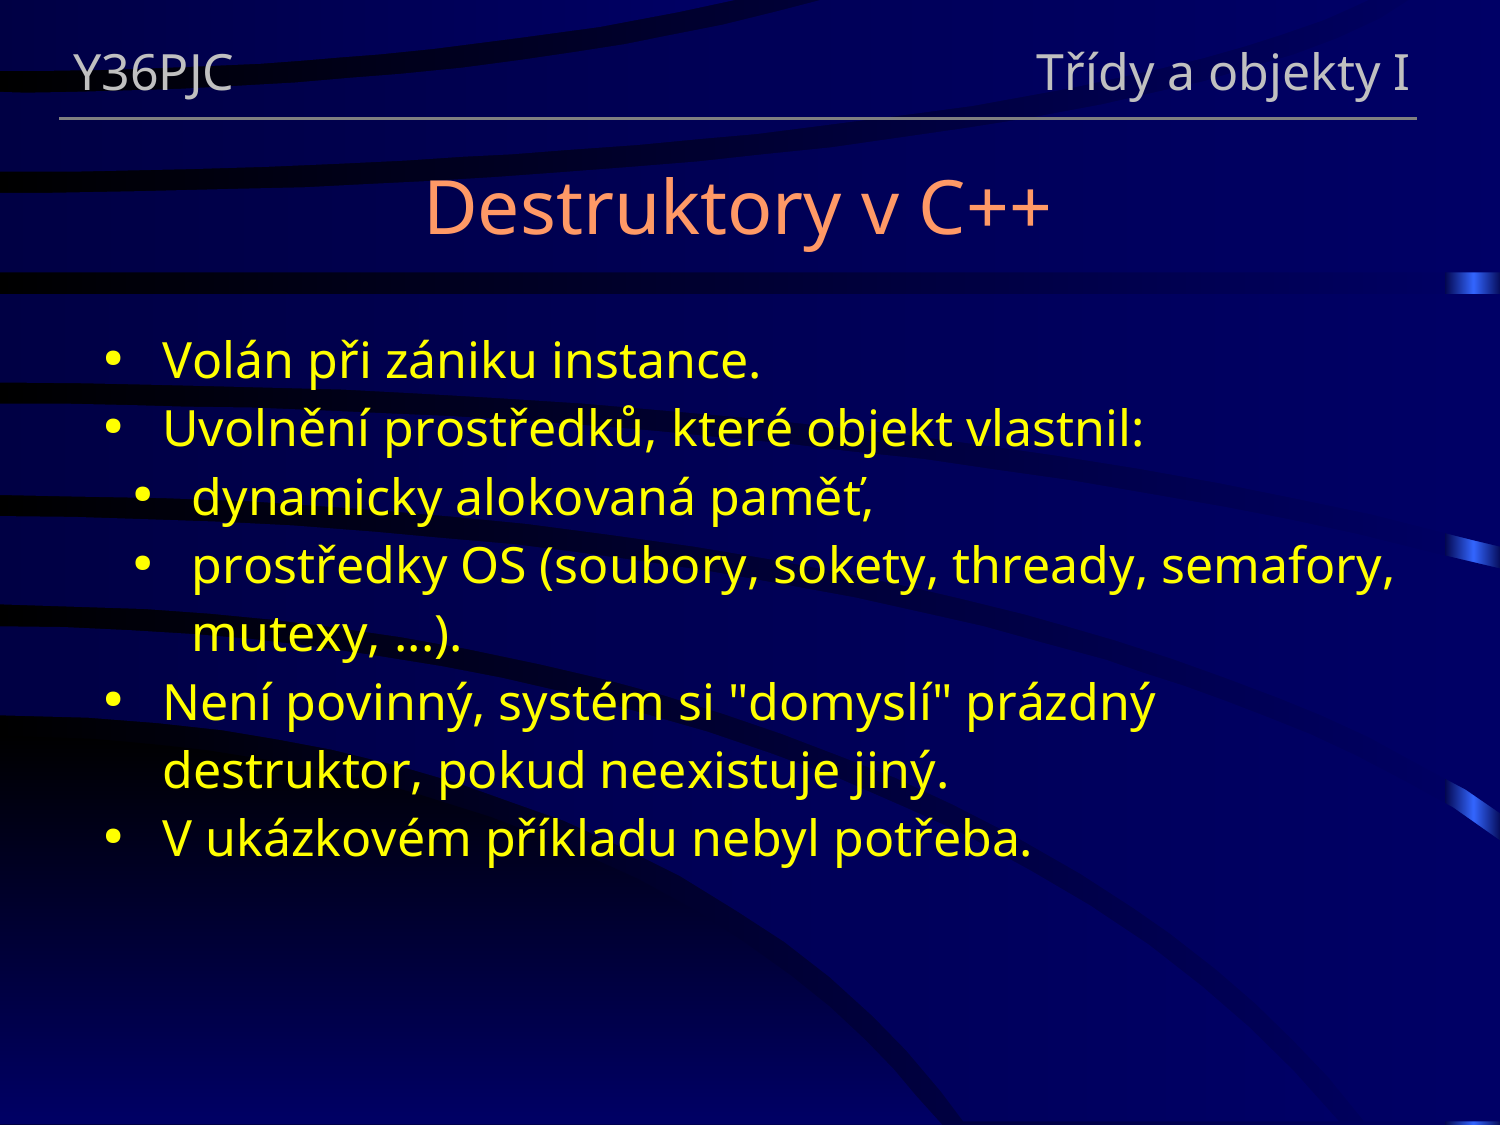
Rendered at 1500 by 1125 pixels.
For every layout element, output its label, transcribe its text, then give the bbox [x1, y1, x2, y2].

text_box Destruktory v C++ Volán při zániku instance. Uvolnění prostředků, které objekt vlastnil: dynamicky alokovaná paměť, prostředky OS (soubory, sokety, thready, semafory, mutexy, ...). Není povinný, systém si "domyslí" prázdný destruktor, pokud neexistuje jiný. V ukázkovém příkladu nebyl potřeba. [59, 147, 1418, 904]
text_box Třídy a objekty I [1021, 29, 1418, 105]
text_box Y36PJC [59, 29, 251, 105]
